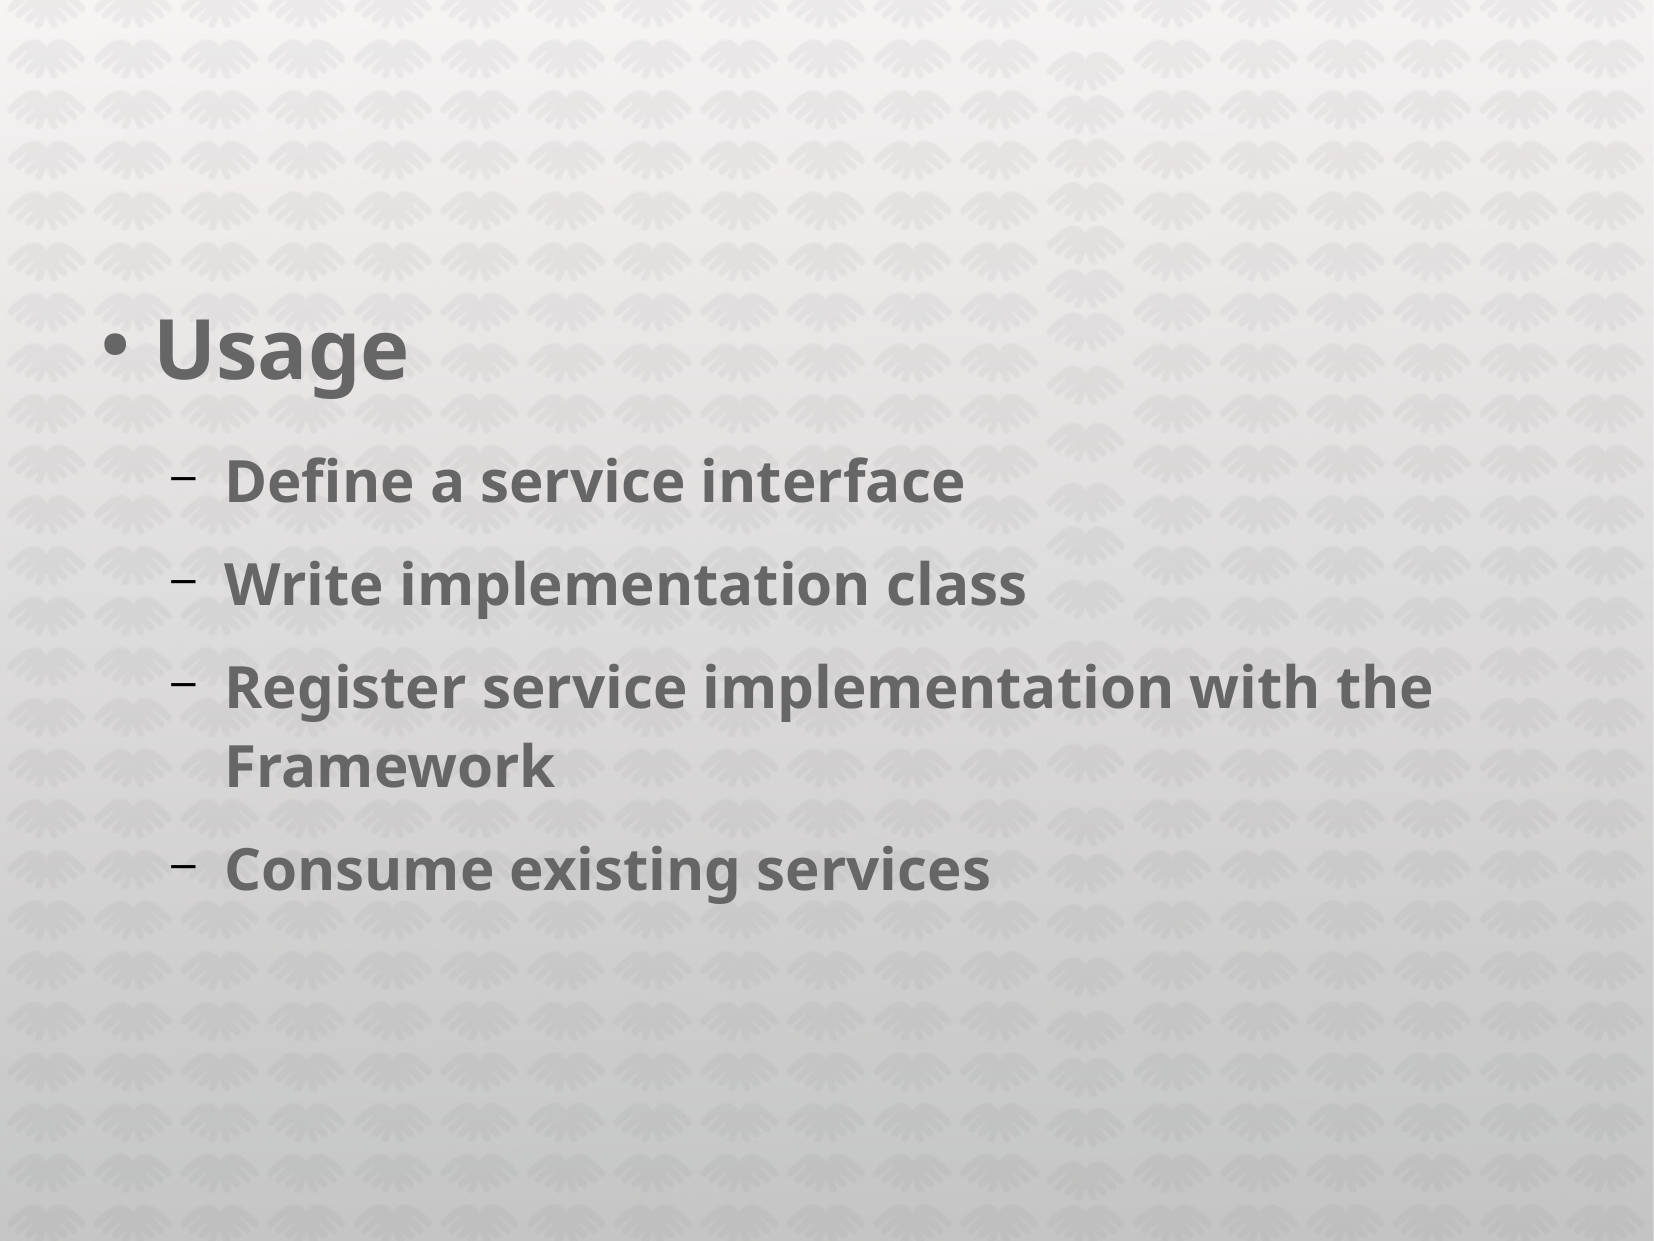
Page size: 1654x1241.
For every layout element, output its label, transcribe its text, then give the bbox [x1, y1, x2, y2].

picture [0, 0, 1654, 1241]
list Usage Define a service interface Write implementation class Register service implementation with the Framework Consume existing services [82, 290, 1538, 1010]
